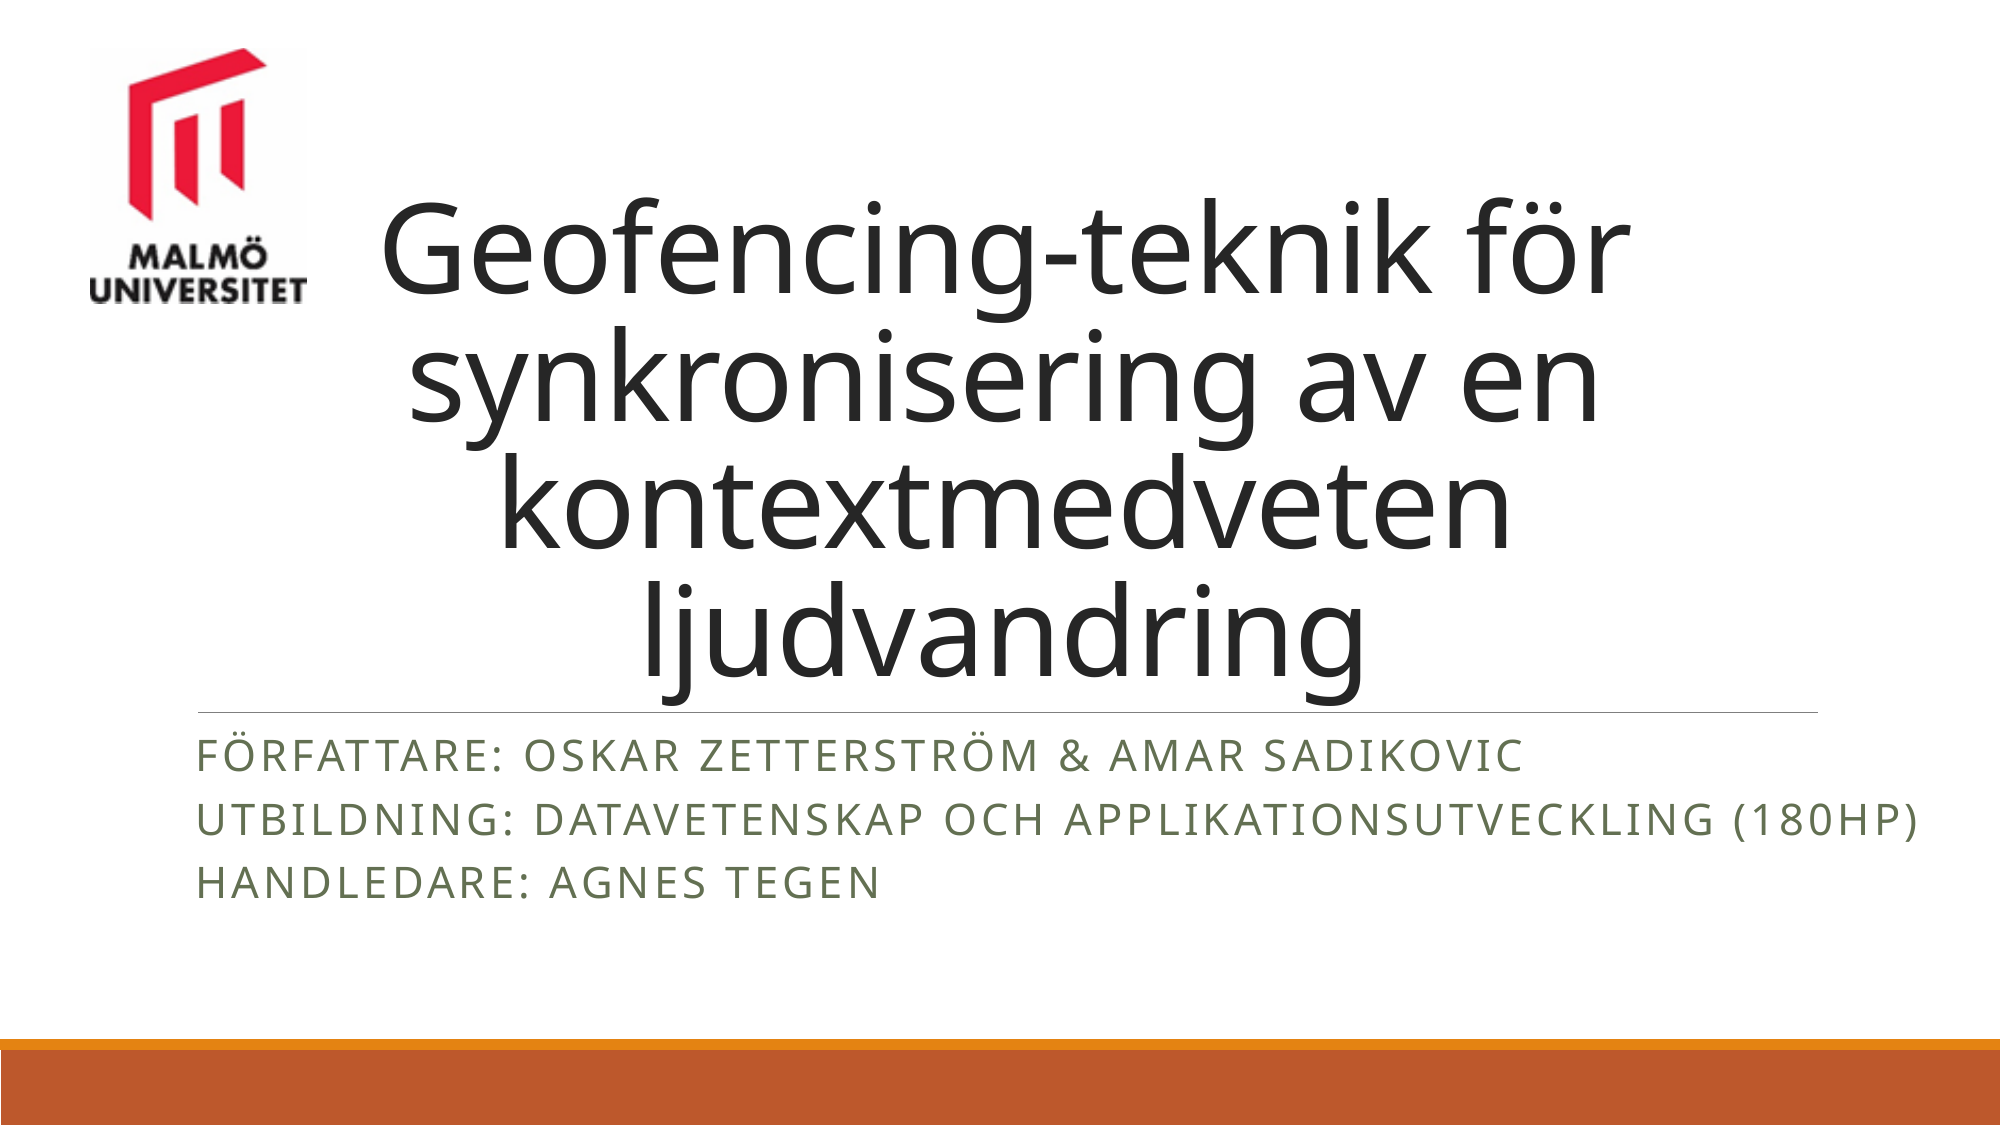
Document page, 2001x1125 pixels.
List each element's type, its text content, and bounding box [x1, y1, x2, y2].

title Geofencing-teknik för synkronisering av en kontextmedveten ljudvandring [180, 124, 1831, 710]
subtitle Författare: oskar zetterström & amar sadikovic Utbildning: datavetenskap och applikationsutveckling (180hp) Handledare: Agnes tegen [180, 730, 1946, 957]
picture [90, 48, 307, 304]
